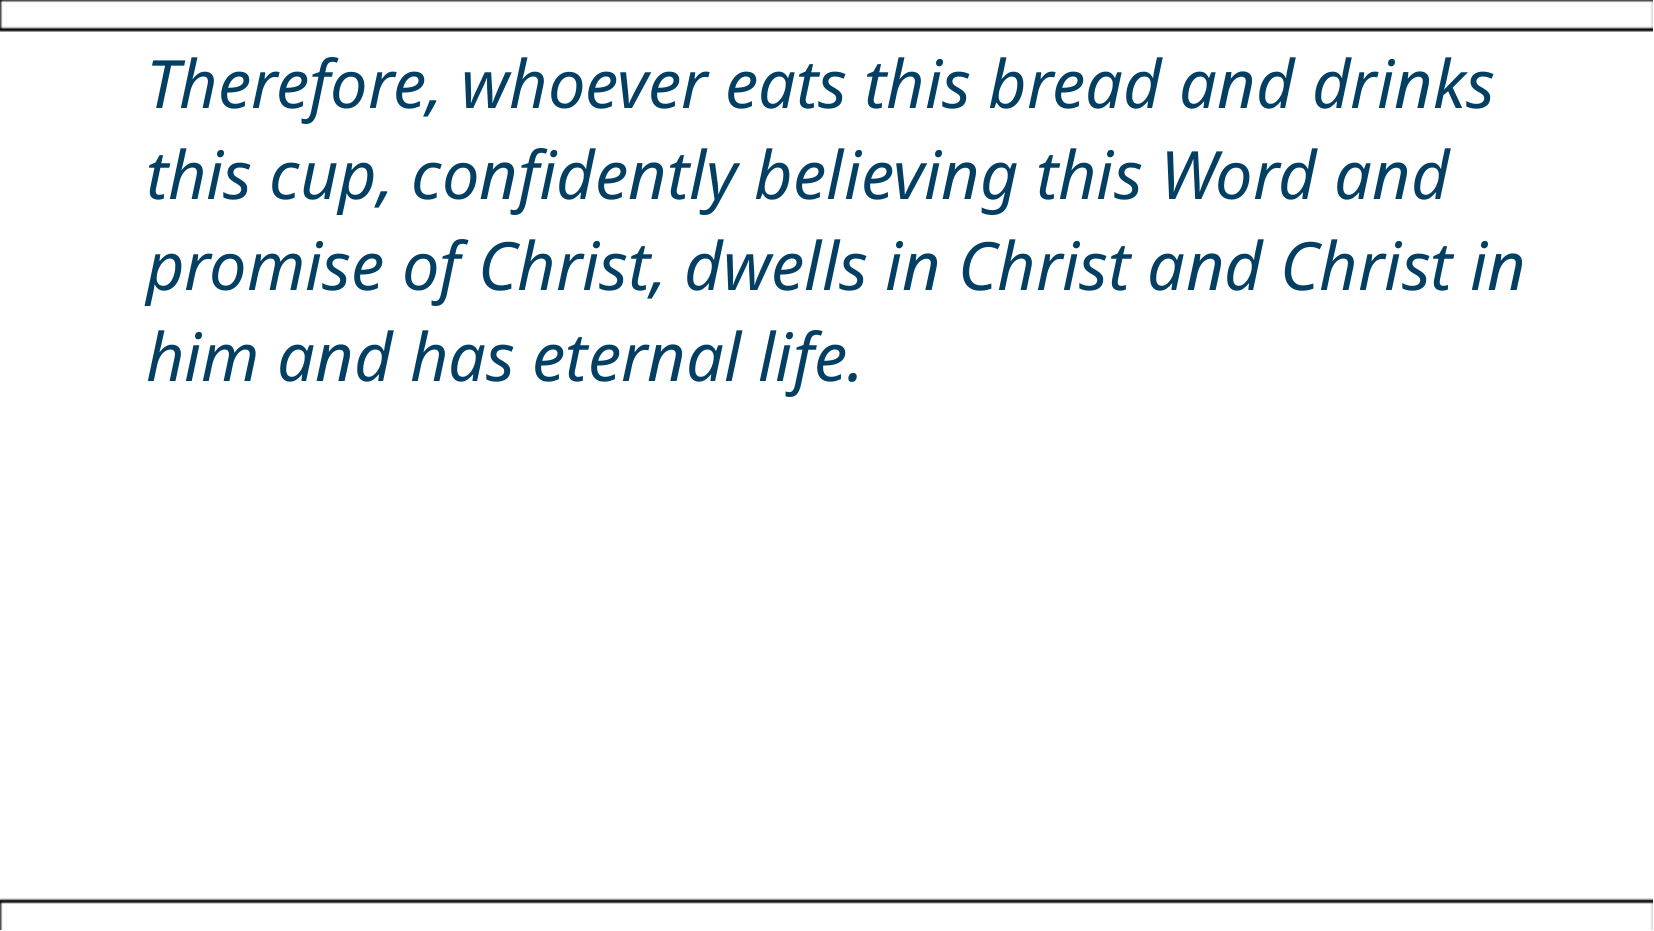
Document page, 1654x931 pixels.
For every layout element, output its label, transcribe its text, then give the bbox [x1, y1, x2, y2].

picture [0, 0, 1653, 930]
text_box Therefore, whoever eats this bread and drinks this cup, confidently believing this Word and promise of Christ, dwells in Christ and Christ in him and has eternal life. [62, 30, 1593, 400]
